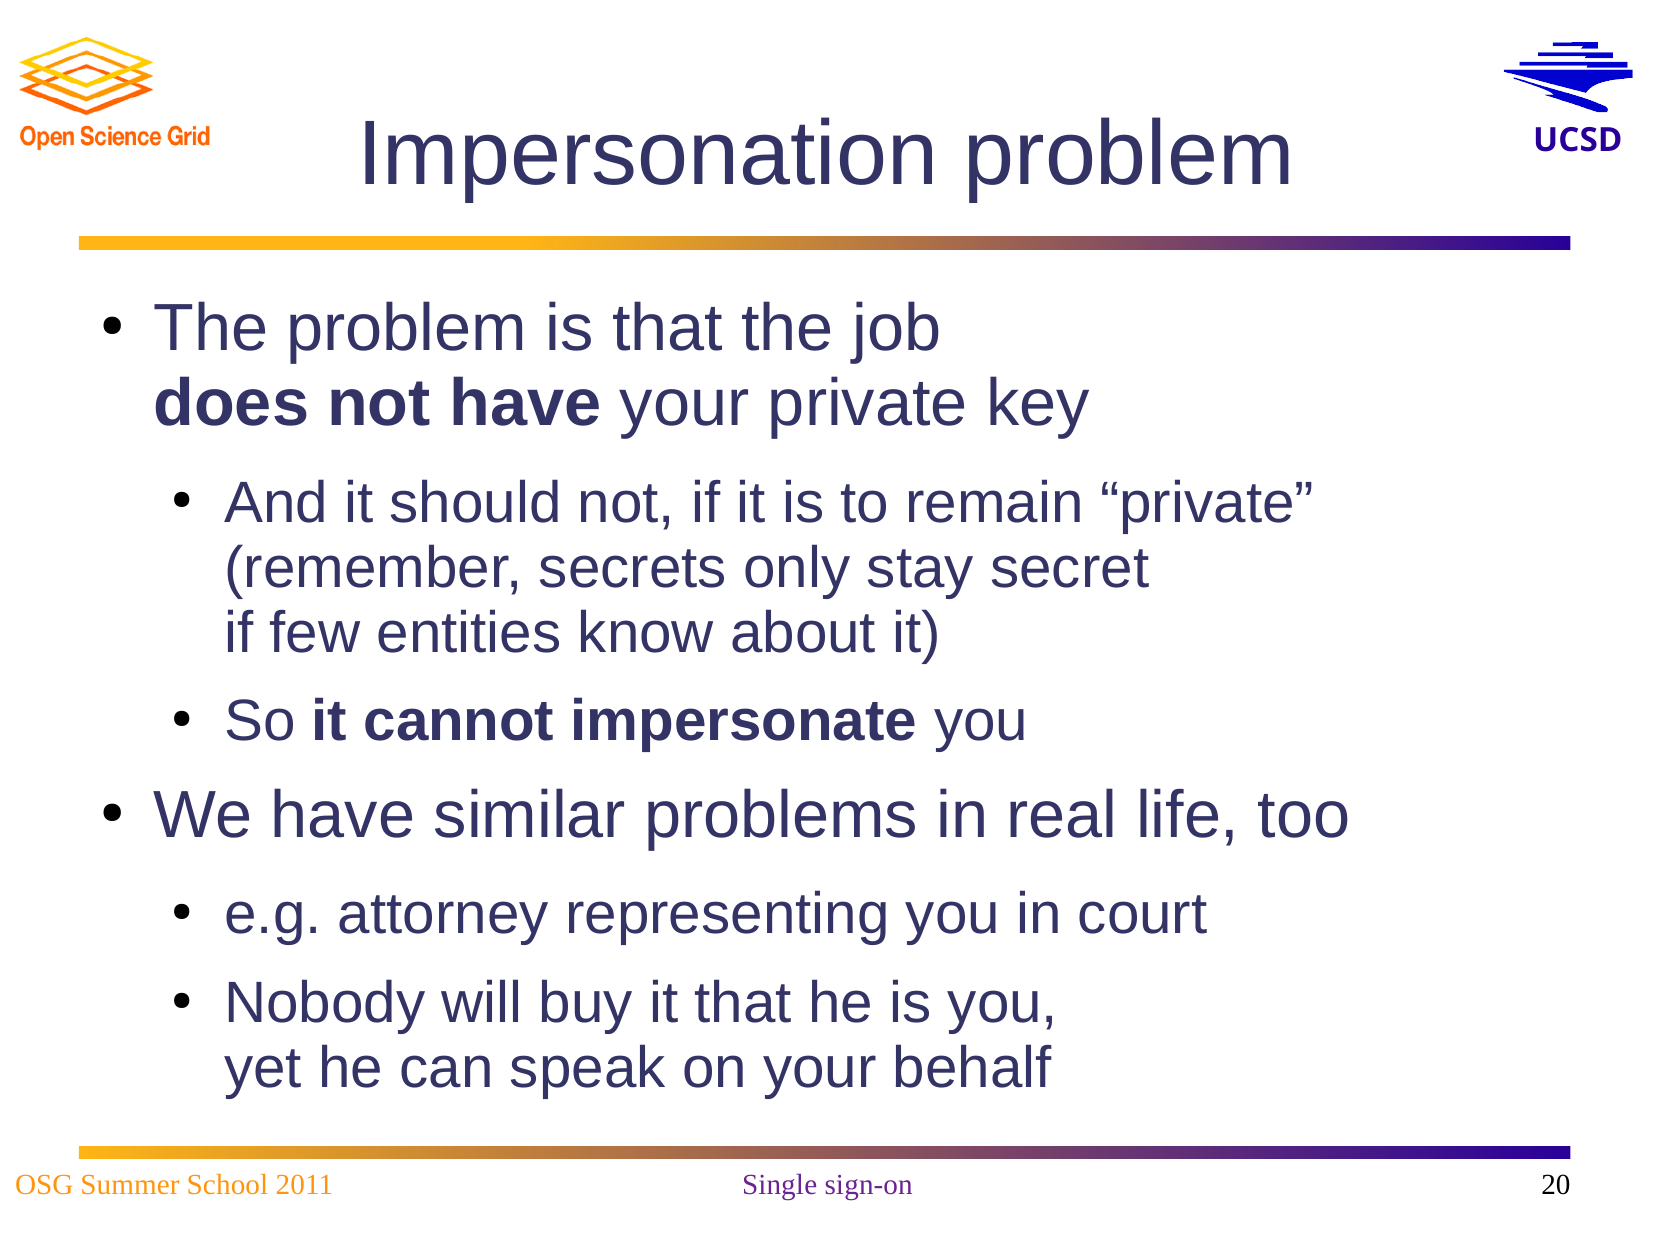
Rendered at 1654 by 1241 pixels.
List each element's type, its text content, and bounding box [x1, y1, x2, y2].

picture [1495, 42, 1637, 118]
list The problem is that the job does not have your private key And it should not, if it is to remain “private” (remember, secrets only stay secret if few entities know about it) So it cannot impersonate you We have similar problems in real life, too e.g. attorney representing you in court Nobody will buy it that he is you, yet he can speak on your behalf [82, 290, 1571, 1109]
title Impersonation problem [82, 49, 1571, 257]
picture [0, 14, 229, 167]
